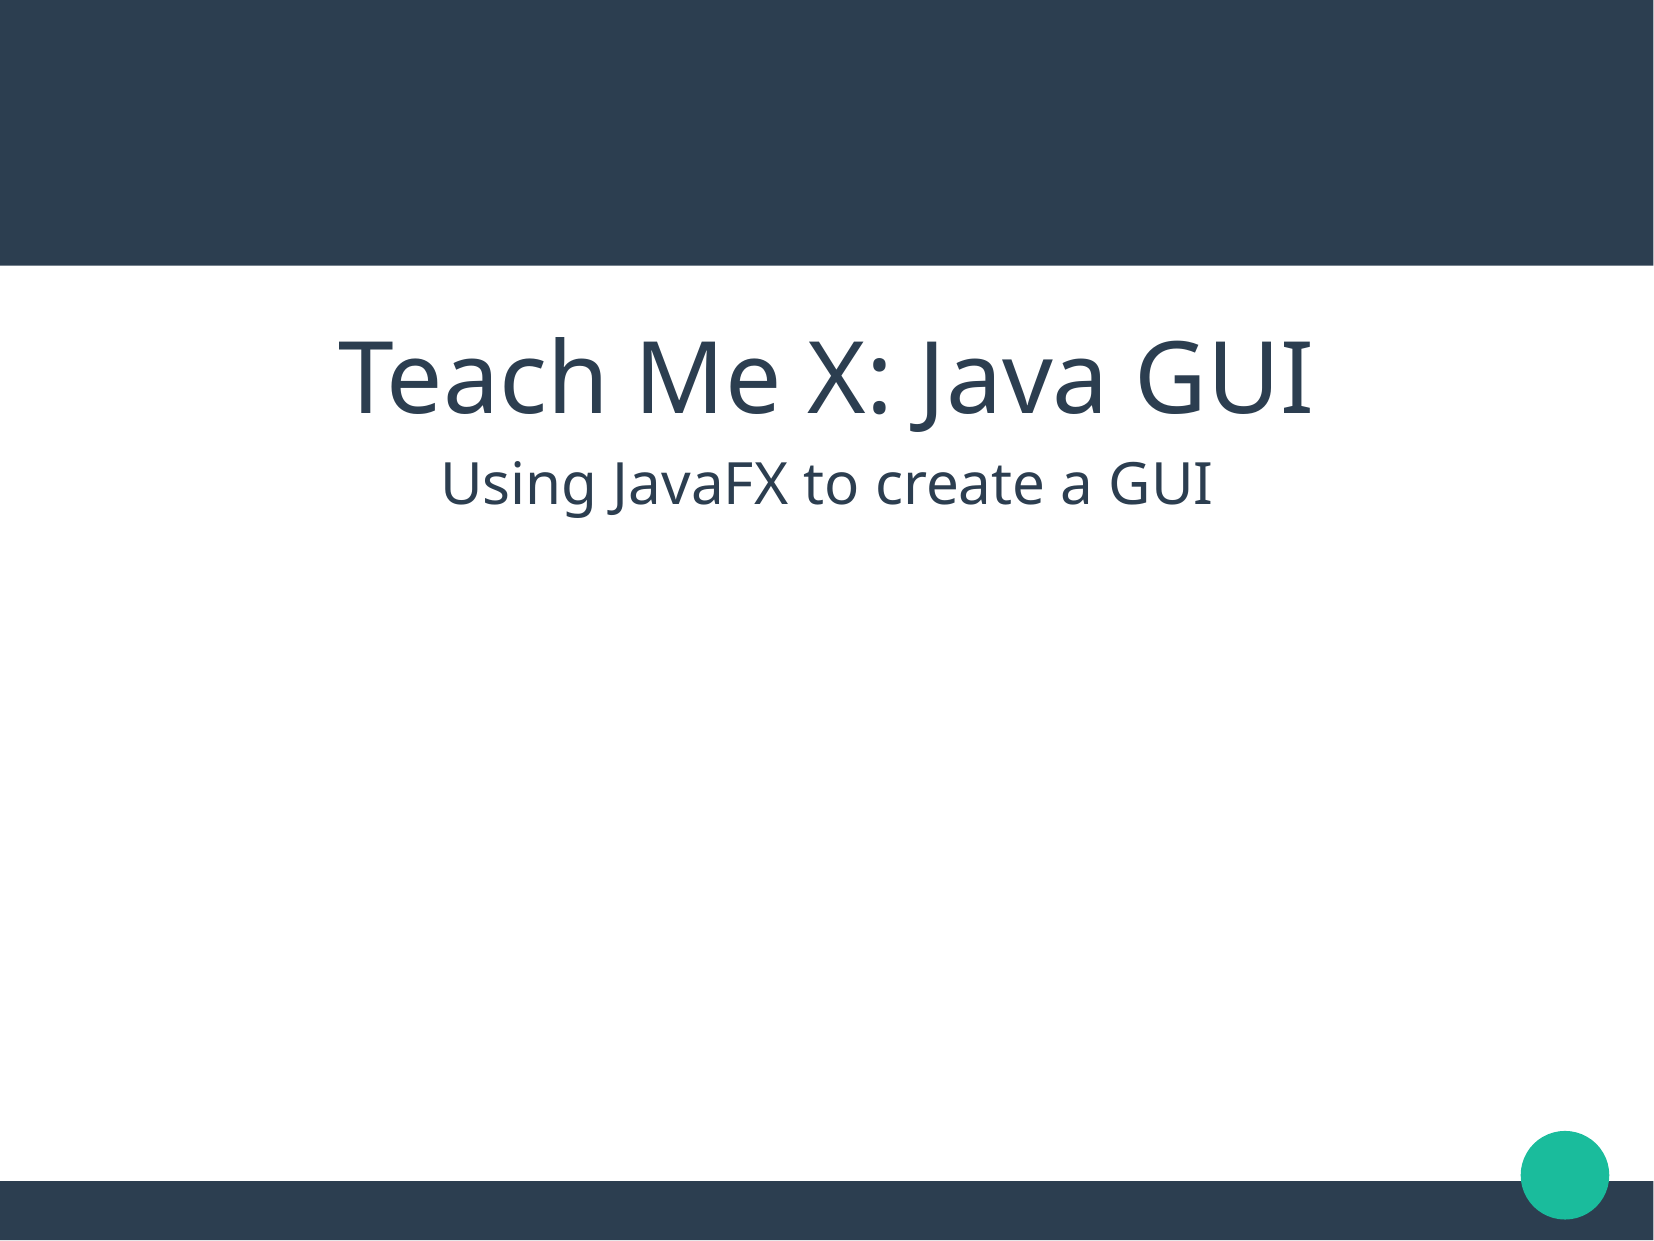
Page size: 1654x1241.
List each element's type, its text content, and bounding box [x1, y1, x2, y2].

subtitle Teach Me X: Java GUI Using JavaFX to create a GUI [59, 49, 1595, 779]
